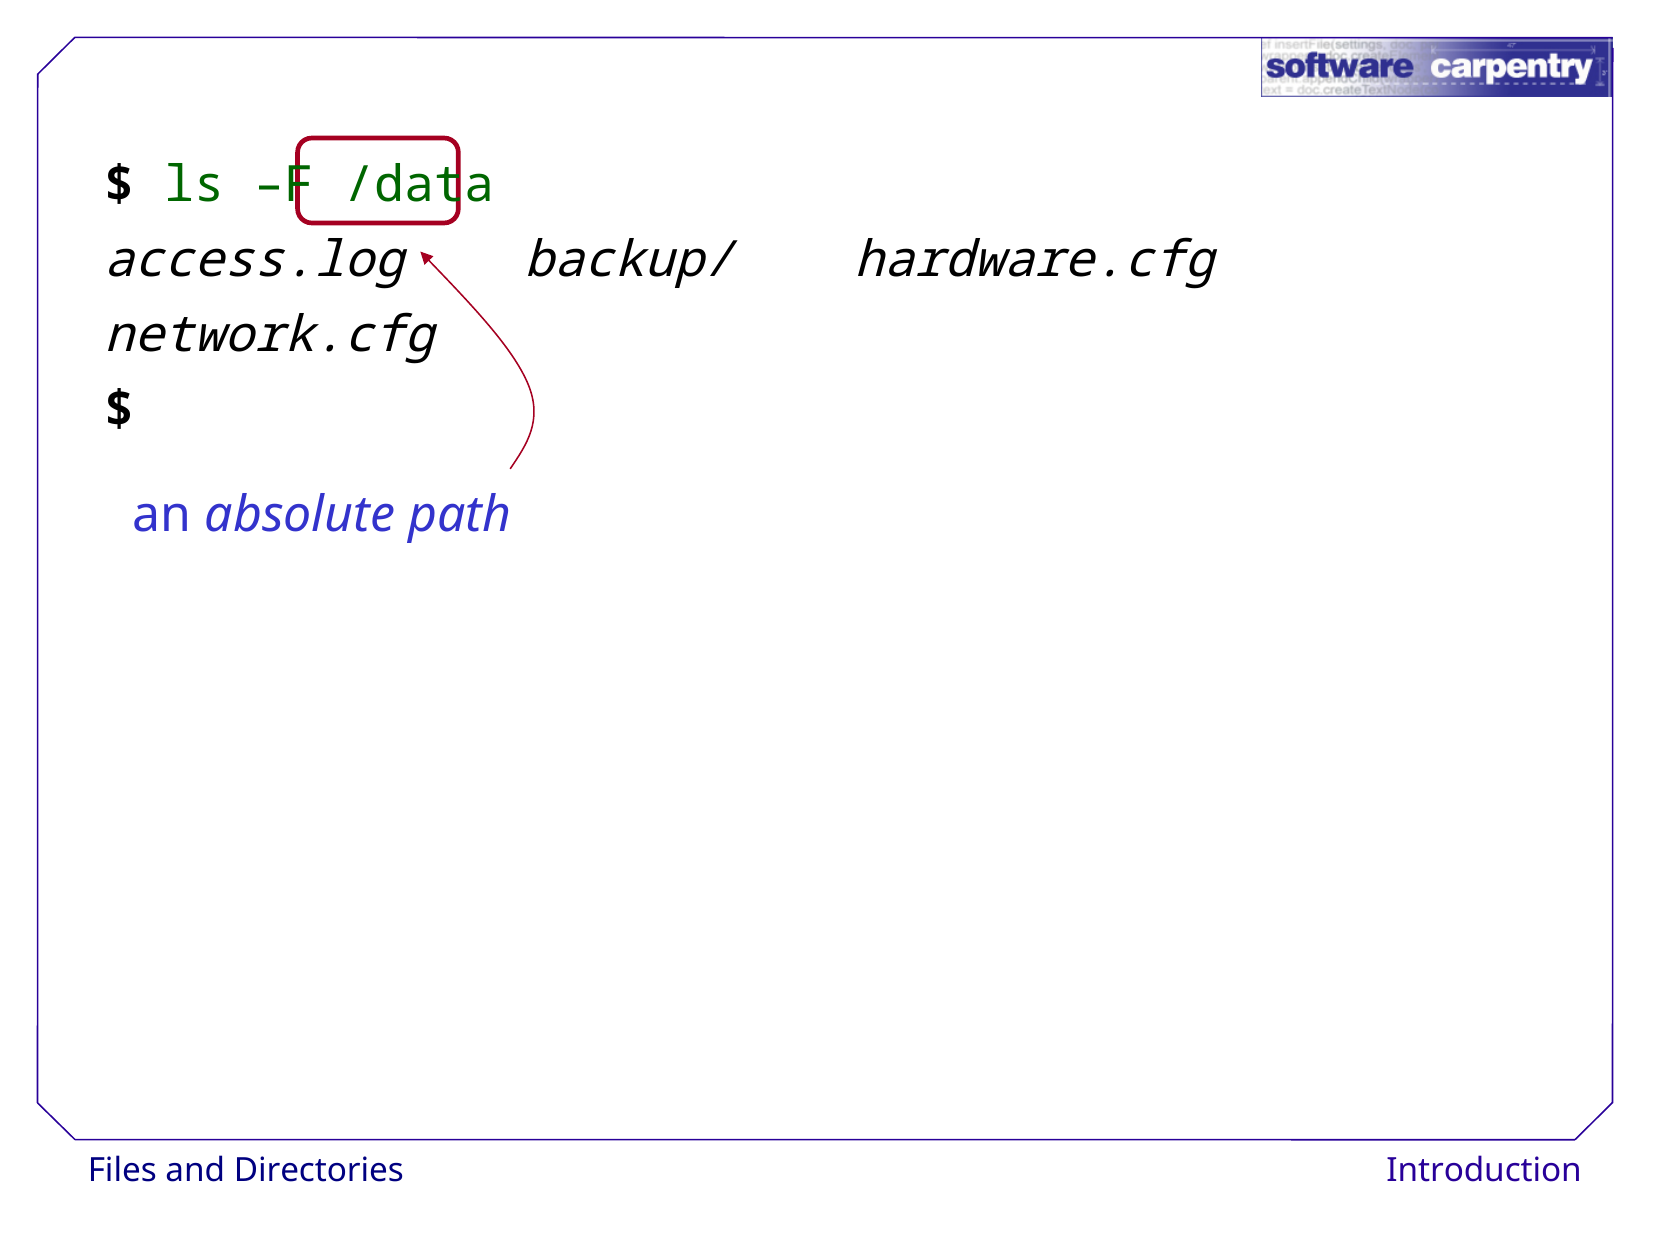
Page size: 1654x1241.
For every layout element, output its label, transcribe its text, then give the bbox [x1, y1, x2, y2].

text_box $ ls –F /data access.log backup/ hardware.cfg network.cfg $ [89, 128, 1512, 1037]
picture [1261, 39, 1613, 97]
